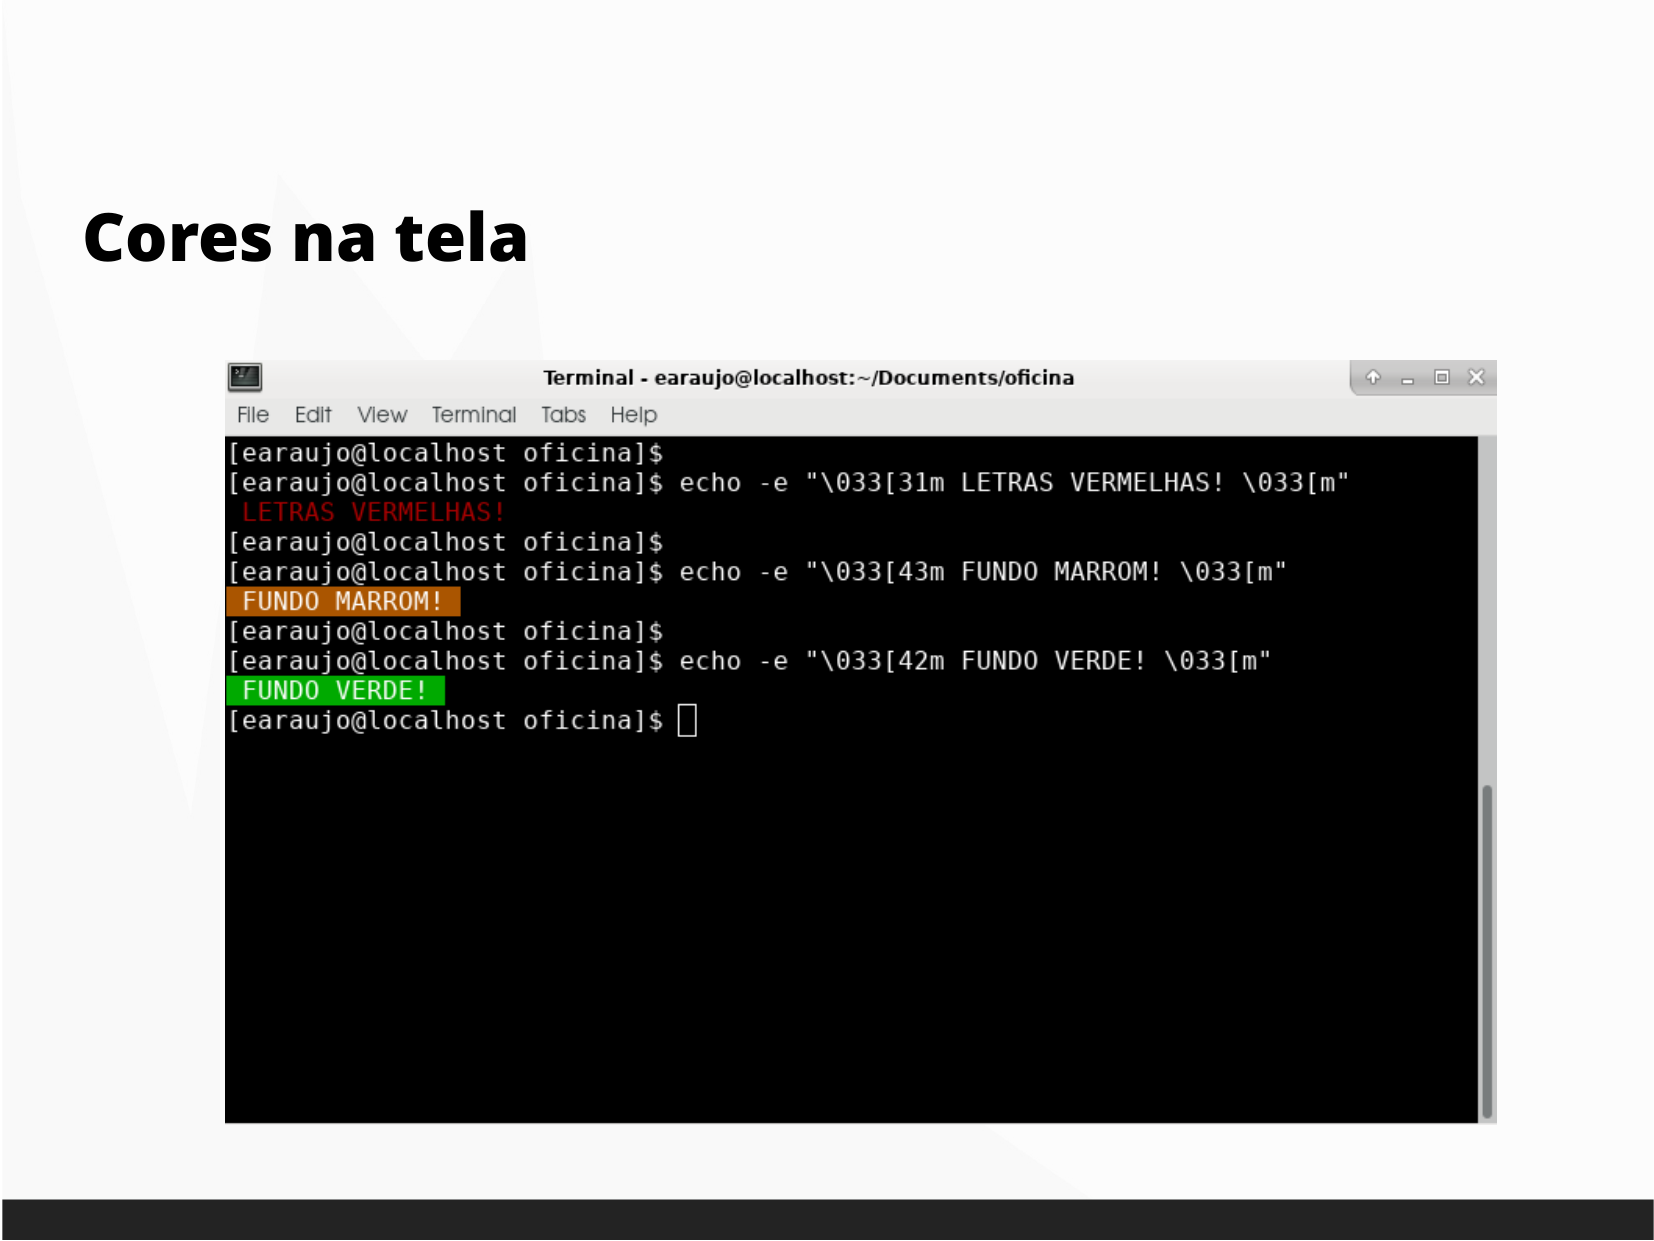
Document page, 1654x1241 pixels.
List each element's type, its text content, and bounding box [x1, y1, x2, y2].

picture [2, 0, 1654, 1241]
title Cores na tela [82, 132, 1571, 340]
